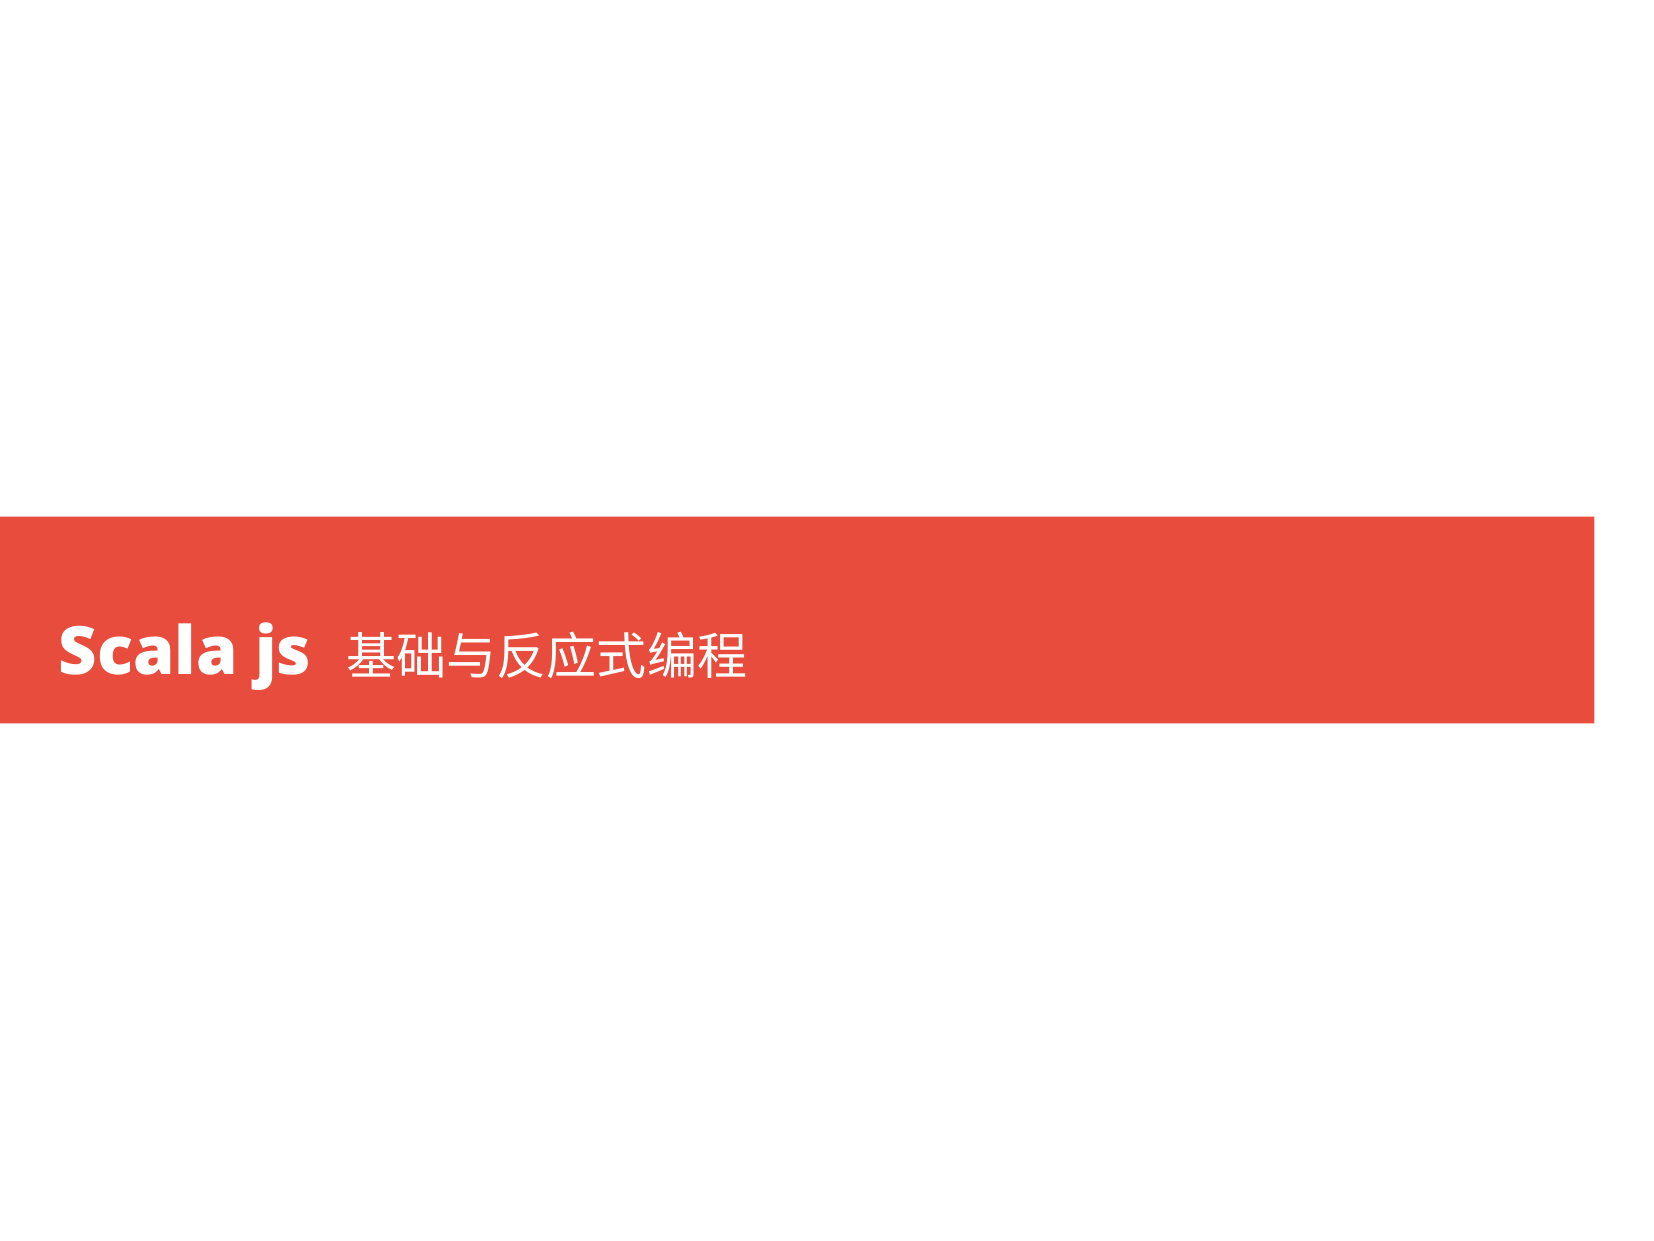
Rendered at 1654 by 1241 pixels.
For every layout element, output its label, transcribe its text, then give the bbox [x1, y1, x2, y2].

title Scala js 基础与反应式编程 [59, 546, 1595, 694]
